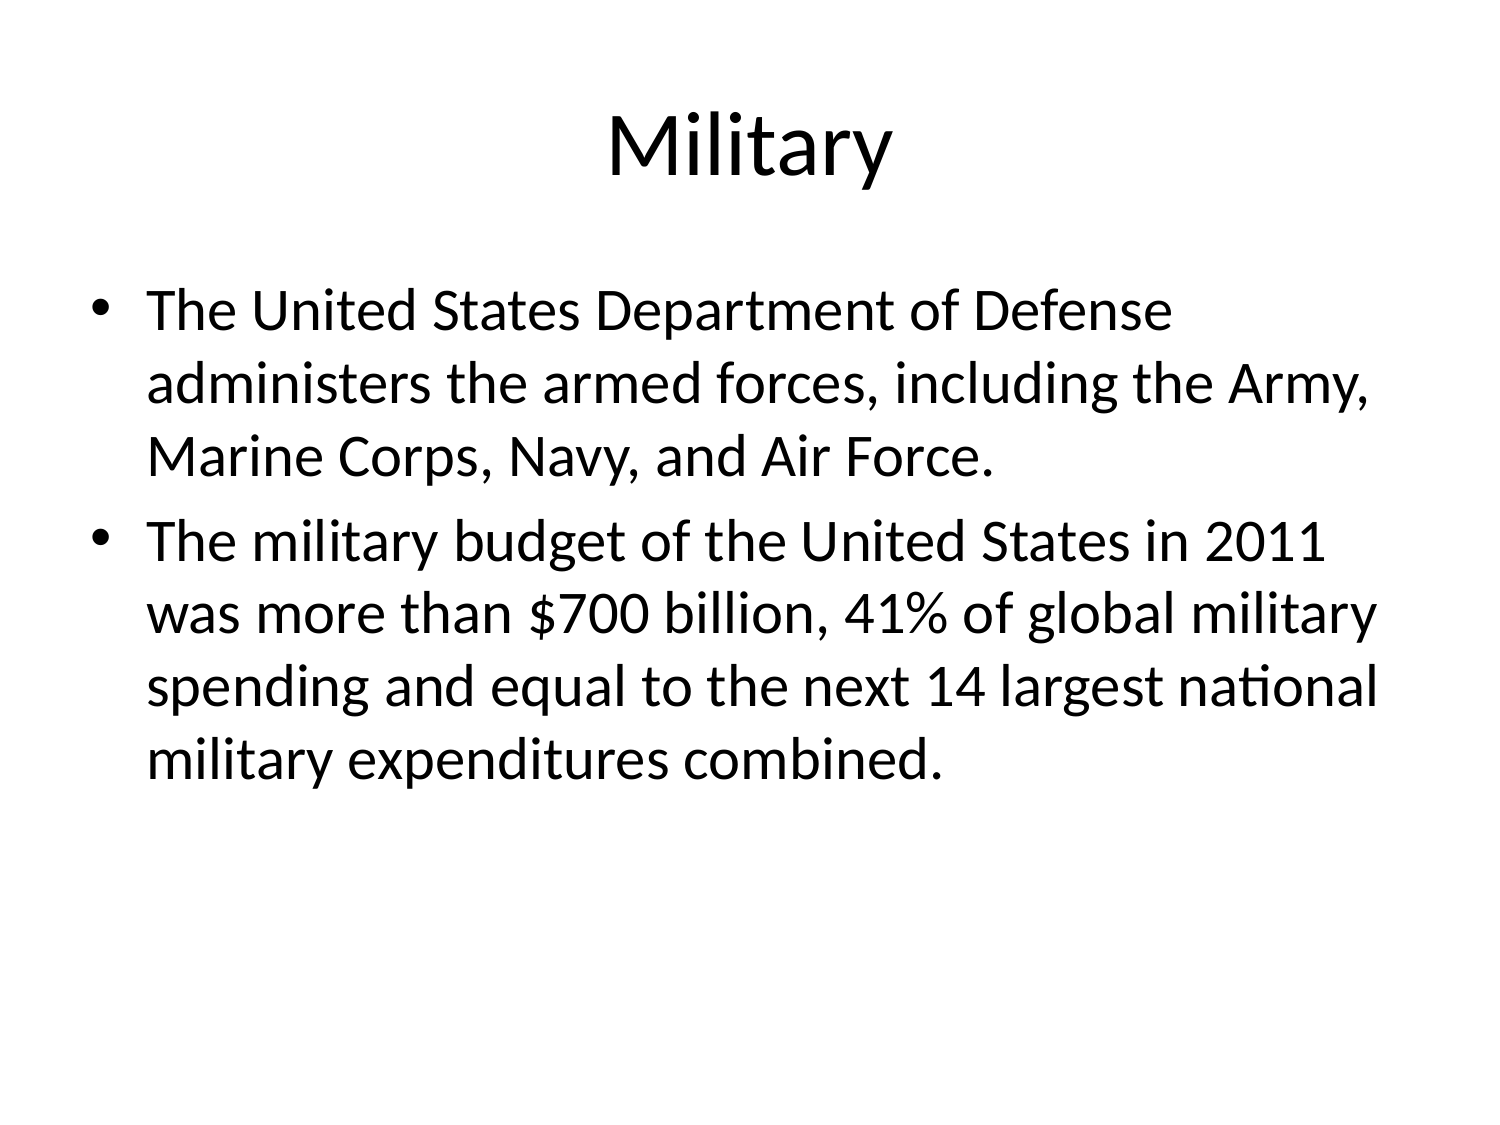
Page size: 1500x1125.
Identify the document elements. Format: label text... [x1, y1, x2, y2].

list The United States Department of Defense administers the armed forces, including the Army, Marine Corps, Navy, and Air Force. The military budget of the United States in 2011 was more than $700 billion, 41% of global military spending and equal to the next 14 largest national military expenditures combined. [75, 262, 1425, 1005]
title Military [75, 45, 1425, 233]
